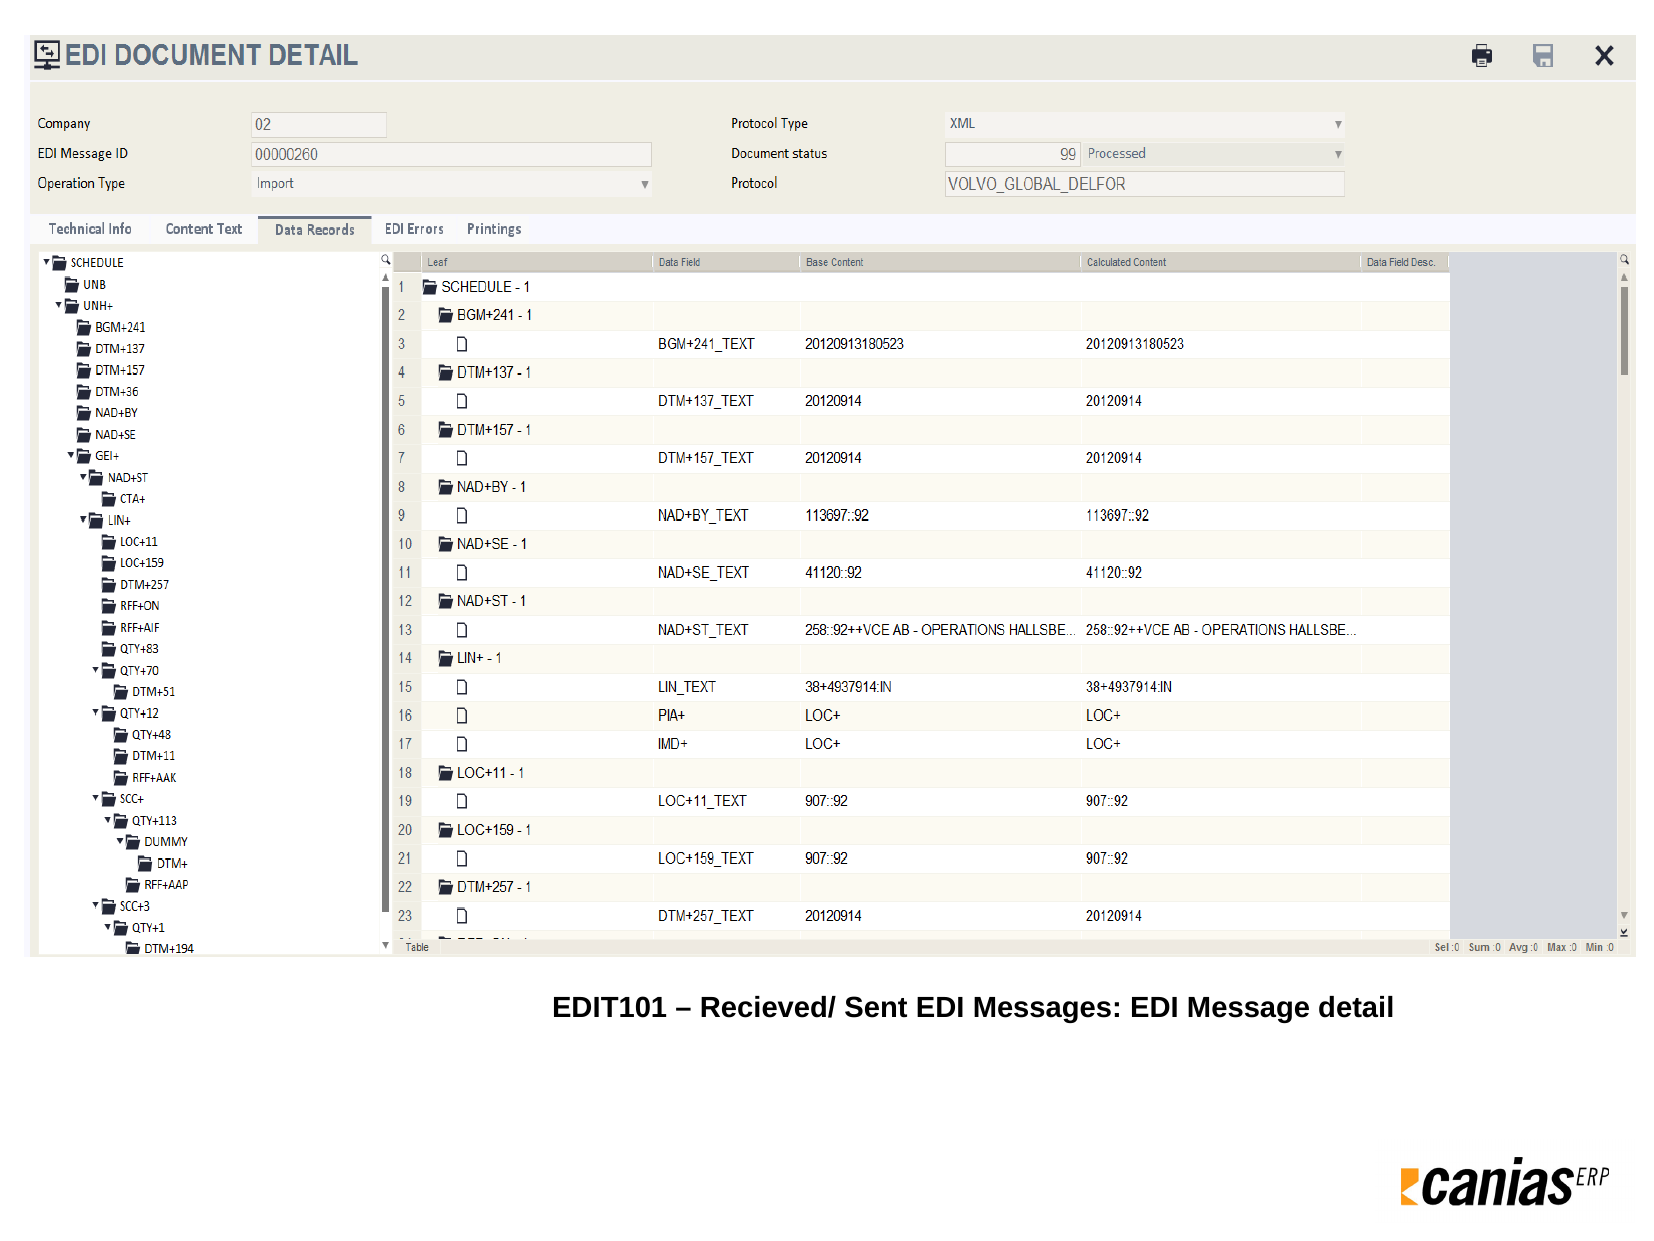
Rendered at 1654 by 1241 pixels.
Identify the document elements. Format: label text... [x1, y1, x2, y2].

picture [24, 35, 1636, 957]
text_box EDIT101 – Recieved/ Sent EDI Messages: EDI Message detail [537, 981, 1465, 1040]
picture [1375, 1139, 1635, 1223]
